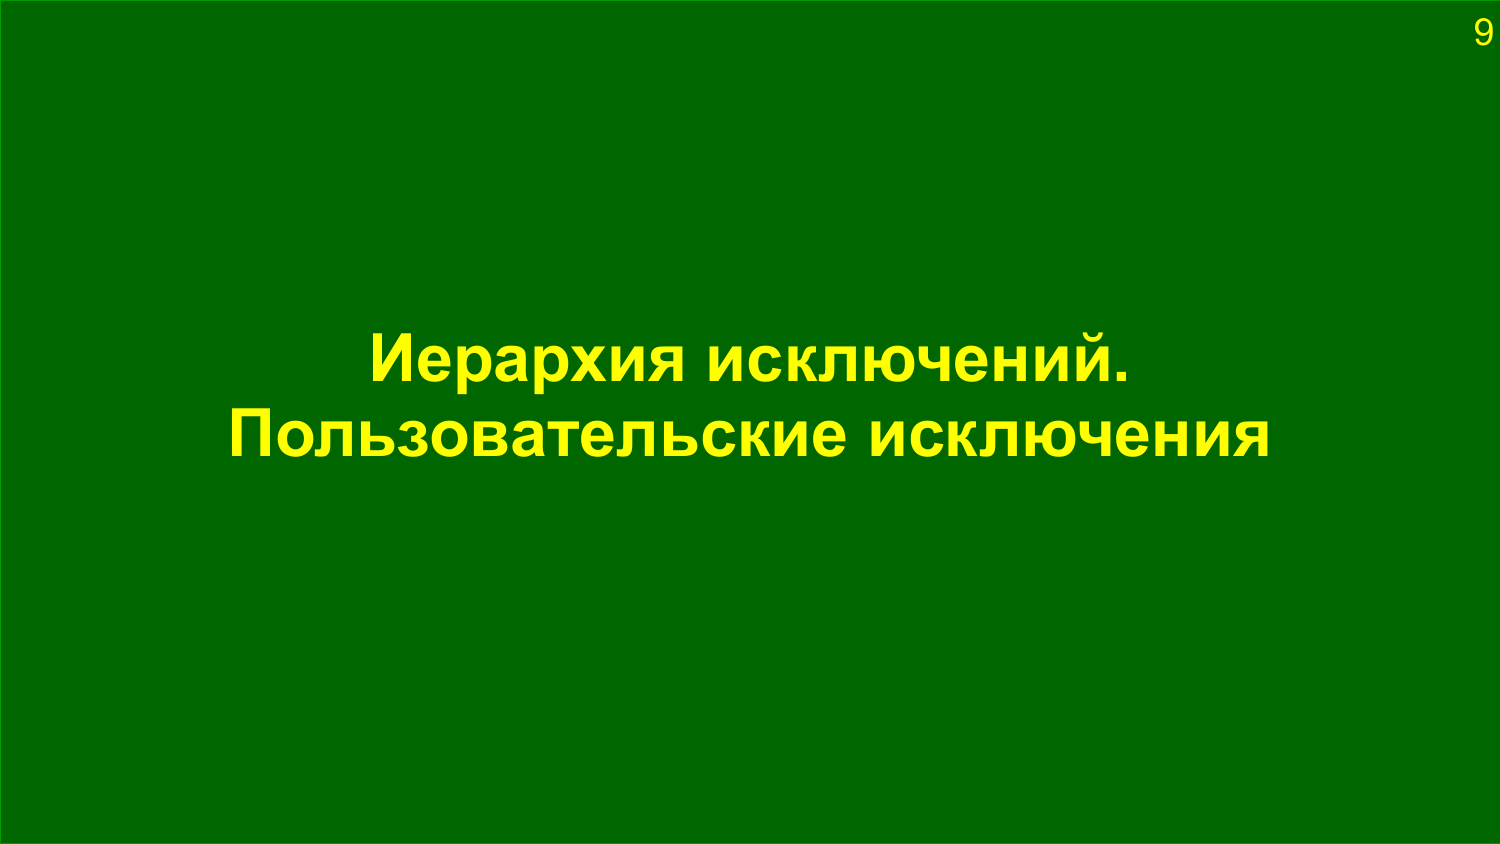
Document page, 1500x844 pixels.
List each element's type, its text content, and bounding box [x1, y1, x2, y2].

title Иерархия исключений. Пользовательские исключения [75, 302, 1426, 491]
